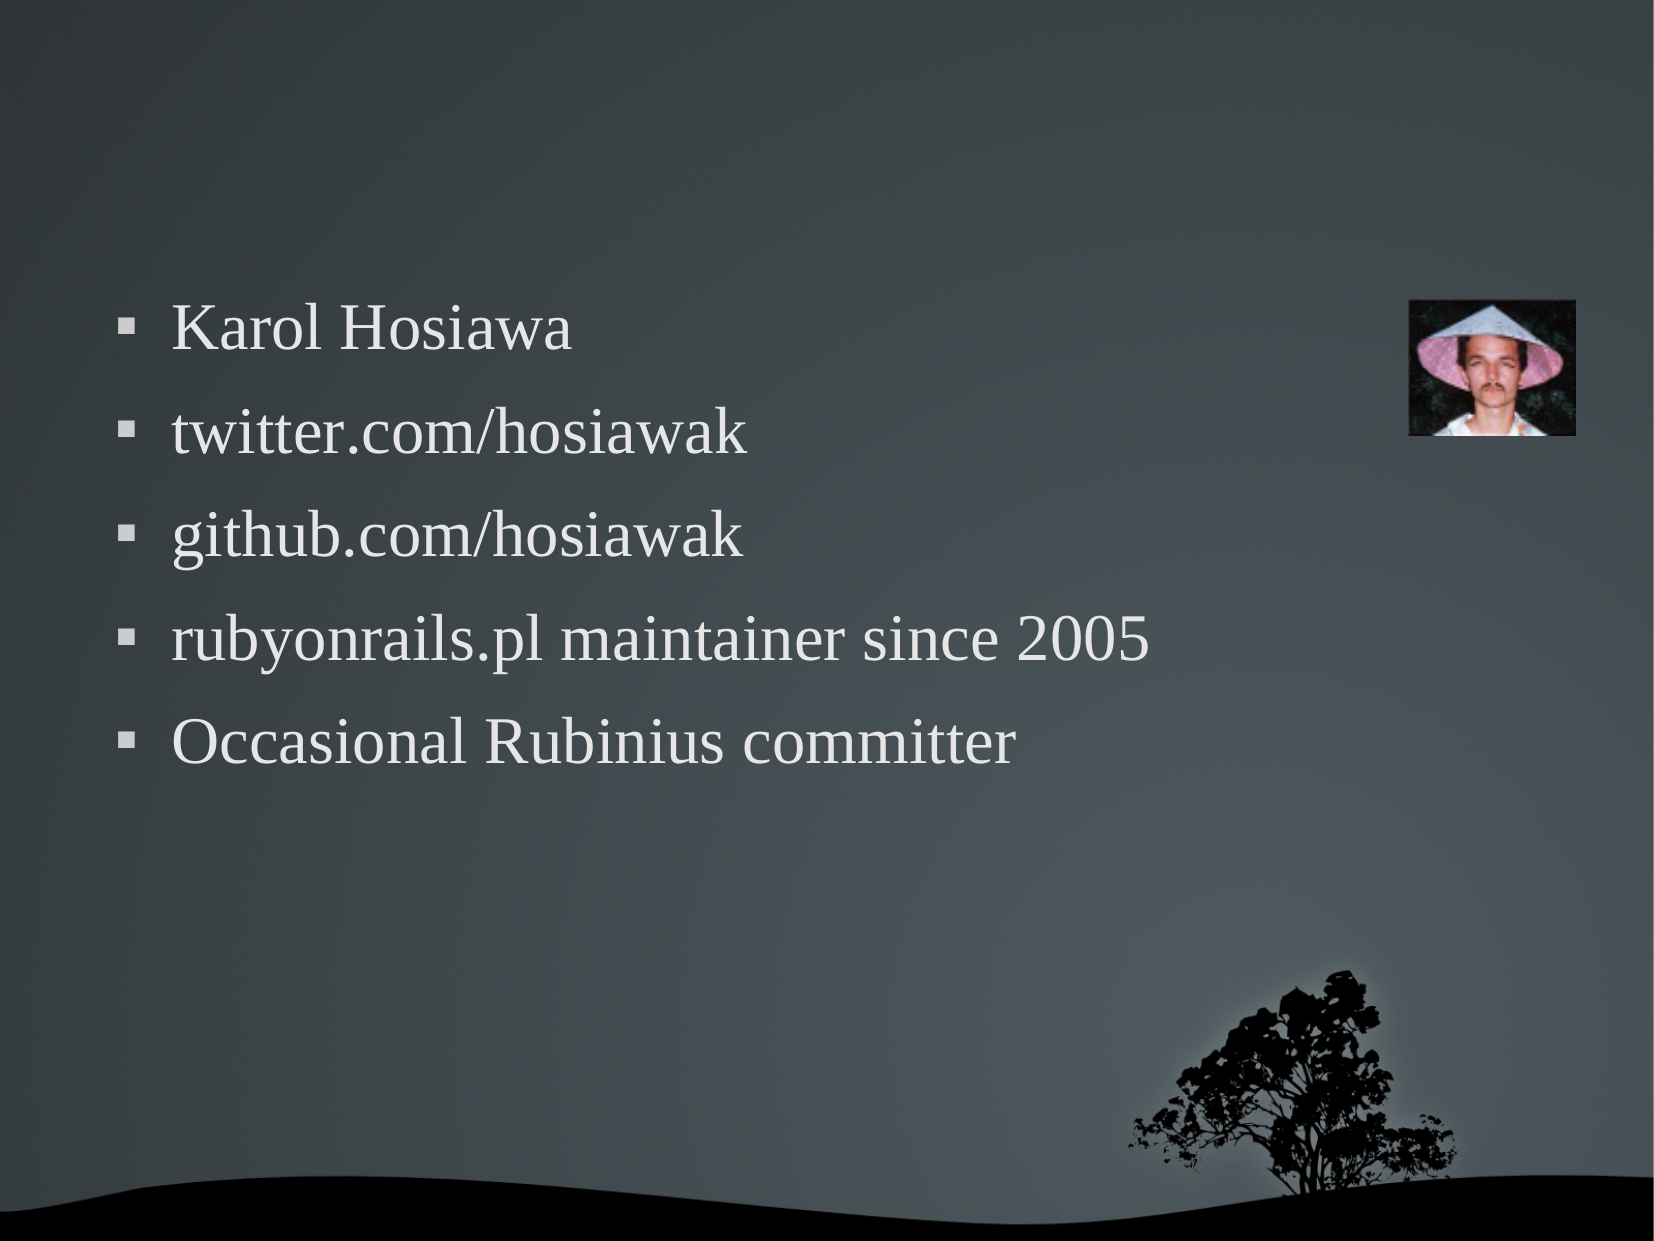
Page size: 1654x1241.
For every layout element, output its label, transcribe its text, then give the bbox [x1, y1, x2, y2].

picture [0, 0, 1654, 1241]
list Karol Hosiawa twitter.com/hosiawak github.com/hosiawak rubyonrails.pl maintainer since 2005 Occasional Rubinius committer [82, 290, 1571, 1094]
